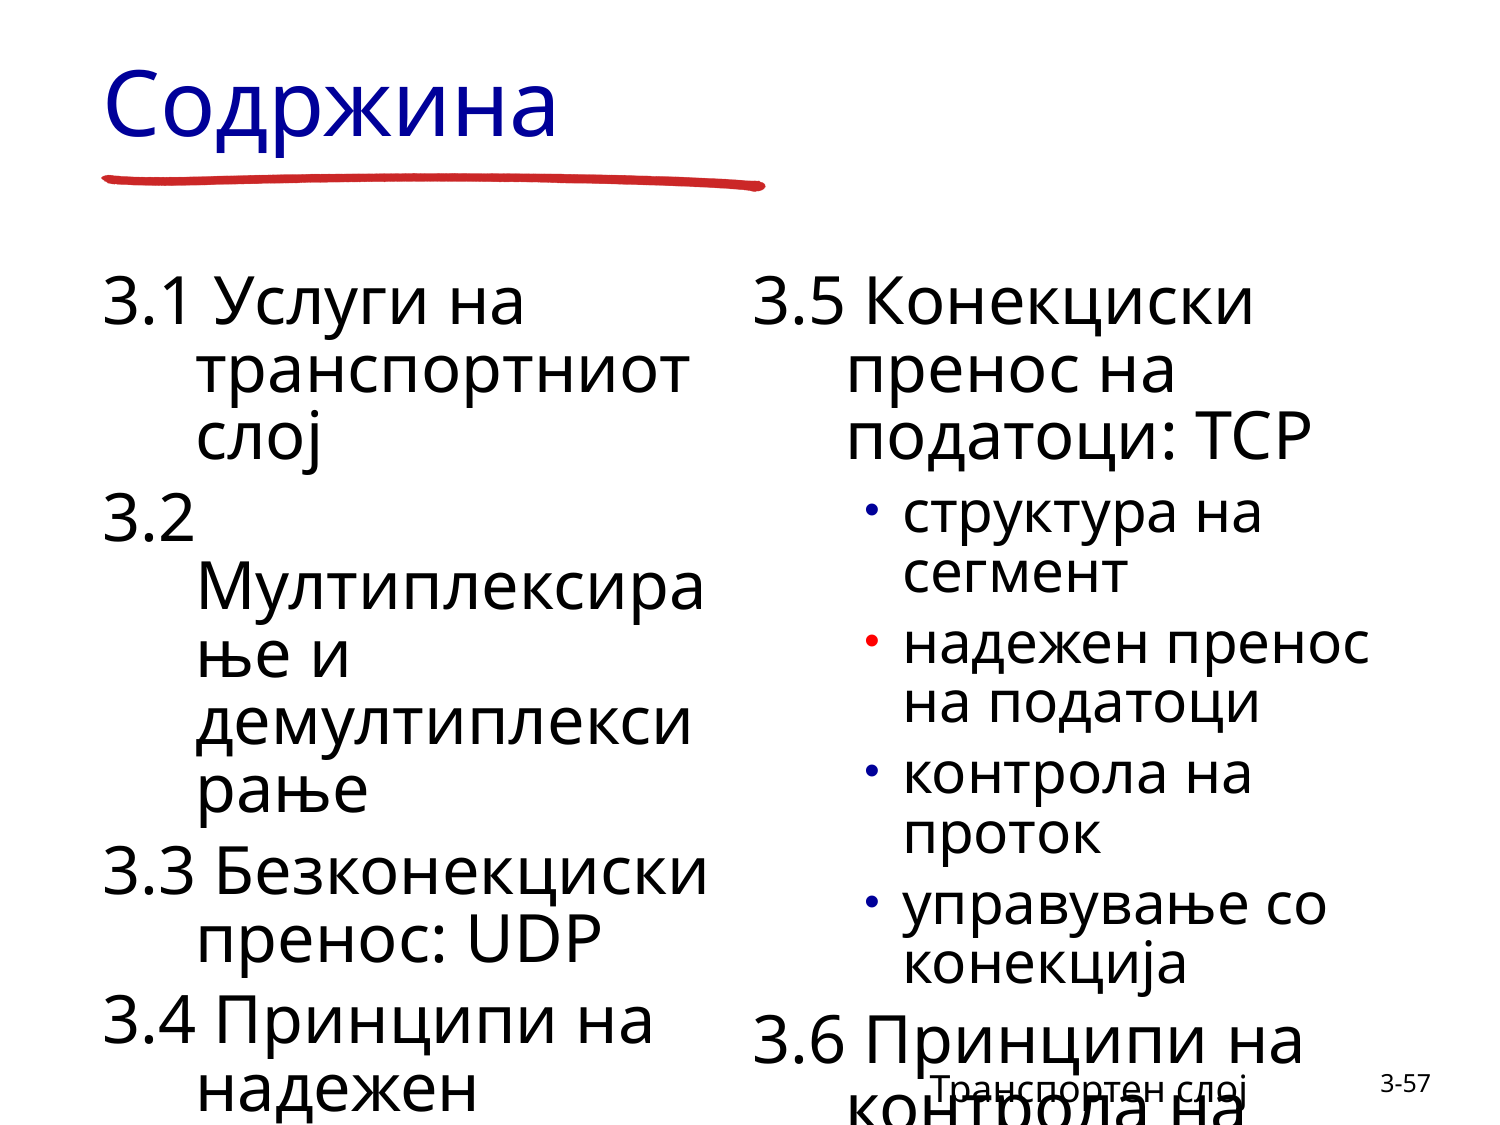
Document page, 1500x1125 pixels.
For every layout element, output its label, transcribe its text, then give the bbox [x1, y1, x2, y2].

title Содржина [87, 37, 1363, 225]
list 3.5 Конекциски пренос на податоци: TCP структура на сегмент надежен пренос на податоци контрола на проток управување со конекција 3.6 Принципи на контрола на застој 3.7 TCP контрола на застој [737, 262, 1435, 1025]
slide_number 3-<number> [1365, 1060, 1477, 1106]
list 3.1 Услуги на транспортниот слој 3.2 Мултиплексирање и демултиплексирање 3.3 Безконекциски пренос: UDP 3.4 Принципи на надежен пренос на податоци [87, 262, 737, 1025]
footer Транспортен слој [914, 1057, 1390, 1105]
